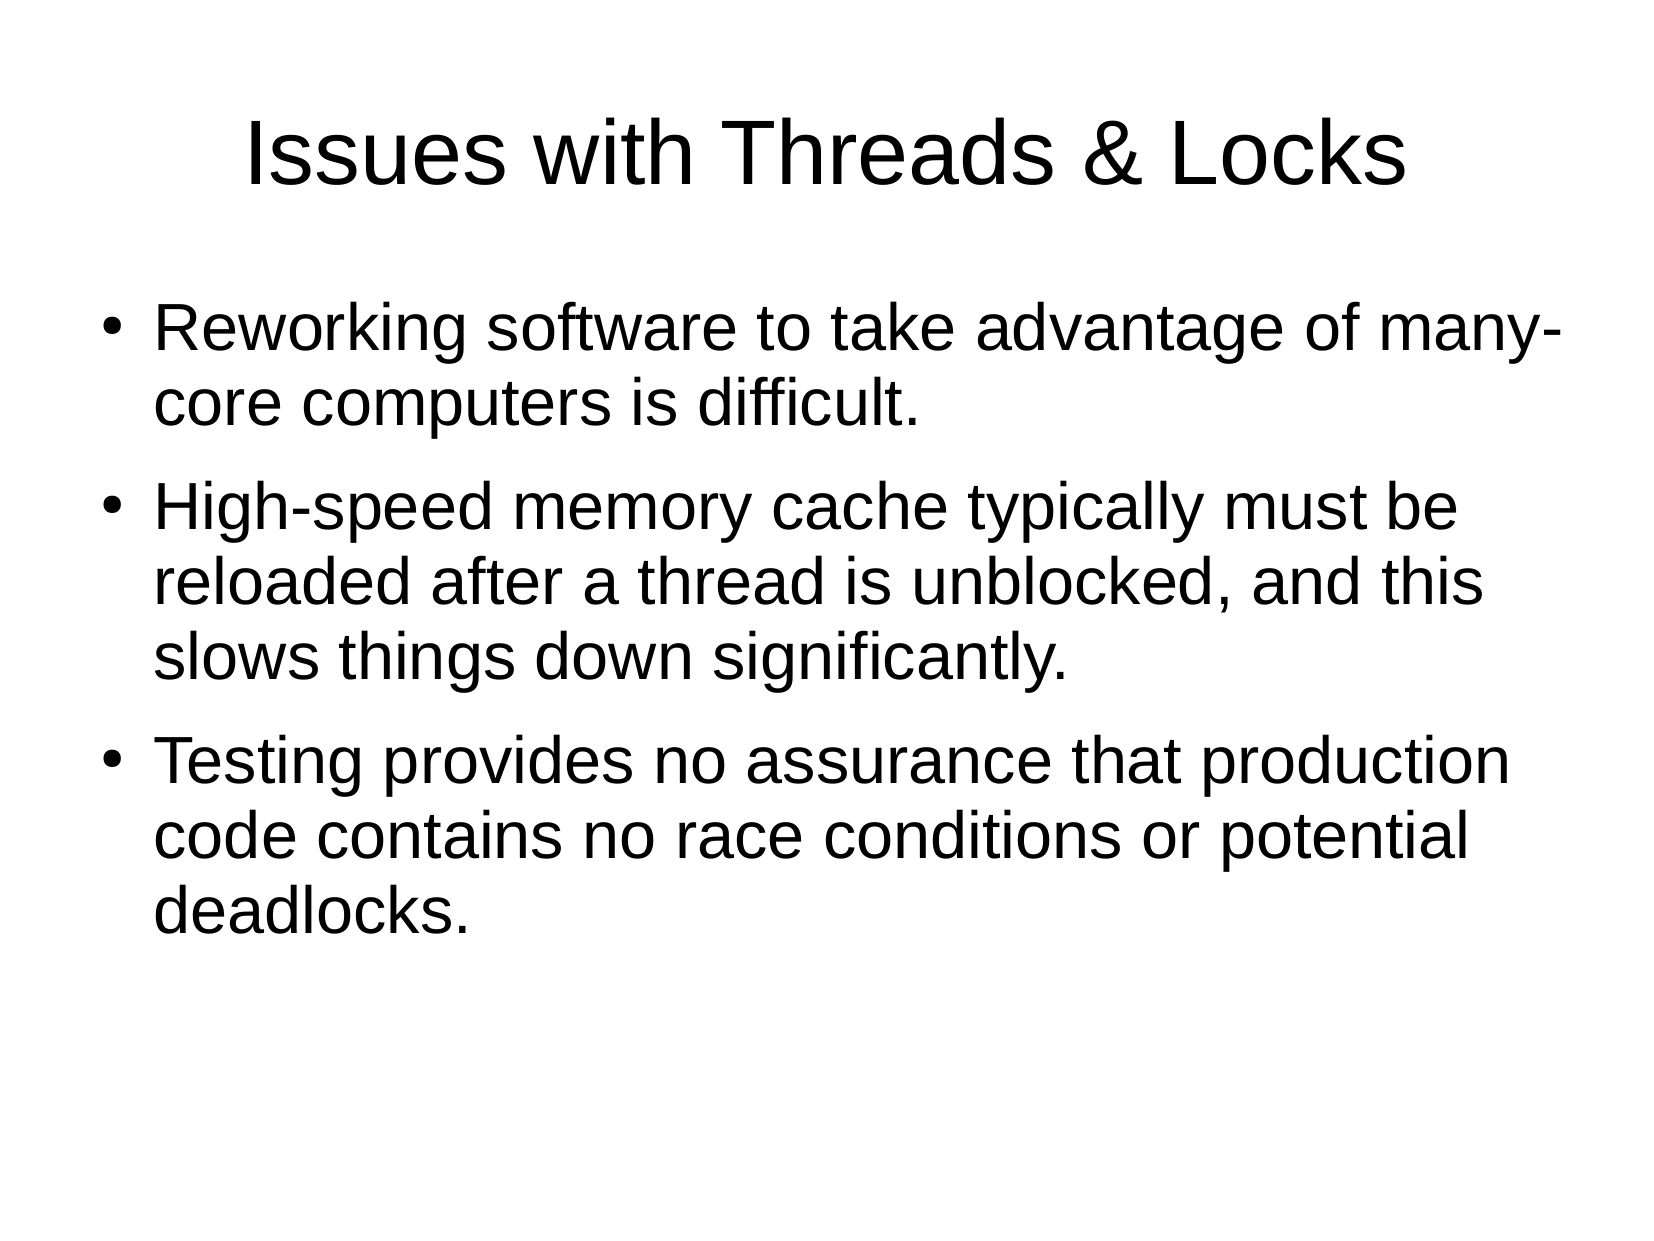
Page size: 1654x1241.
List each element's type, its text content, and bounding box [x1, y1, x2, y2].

list Reworking software to take advantage of many-core computers is difficult. High-speed memory cache typically must be reloaded after a thread is unblocked, and this slows things down significantly. Testing provides no assurance that production code contains no race conditions or potential deadlocks. [82, 290, 1571, 1109]
title Issues with Threads & Locks [82, 49, 1571, 257]
